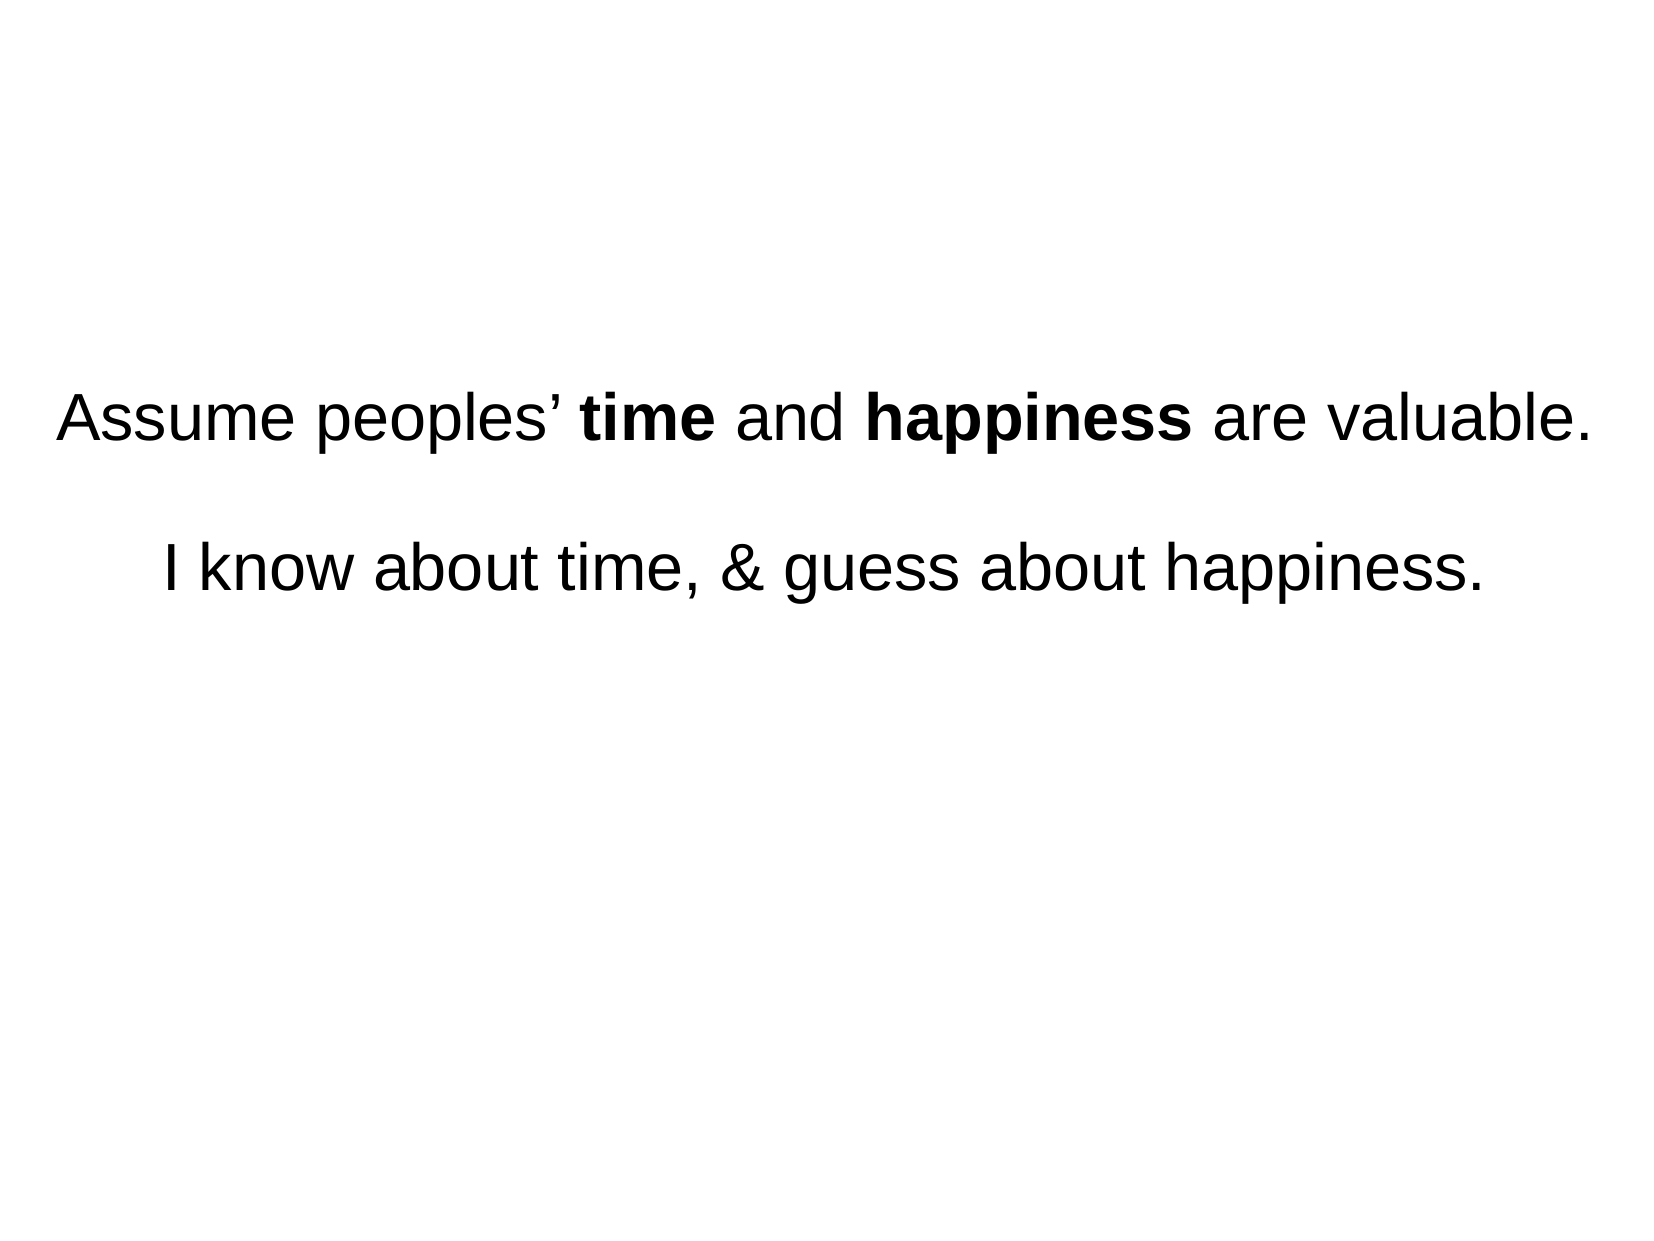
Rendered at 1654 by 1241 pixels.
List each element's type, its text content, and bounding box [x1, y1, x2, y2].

subtitle Assume peoples’ time and happiness are valuable. I know about time, & guess about happiness. [0, 49, 1651, 1010]
